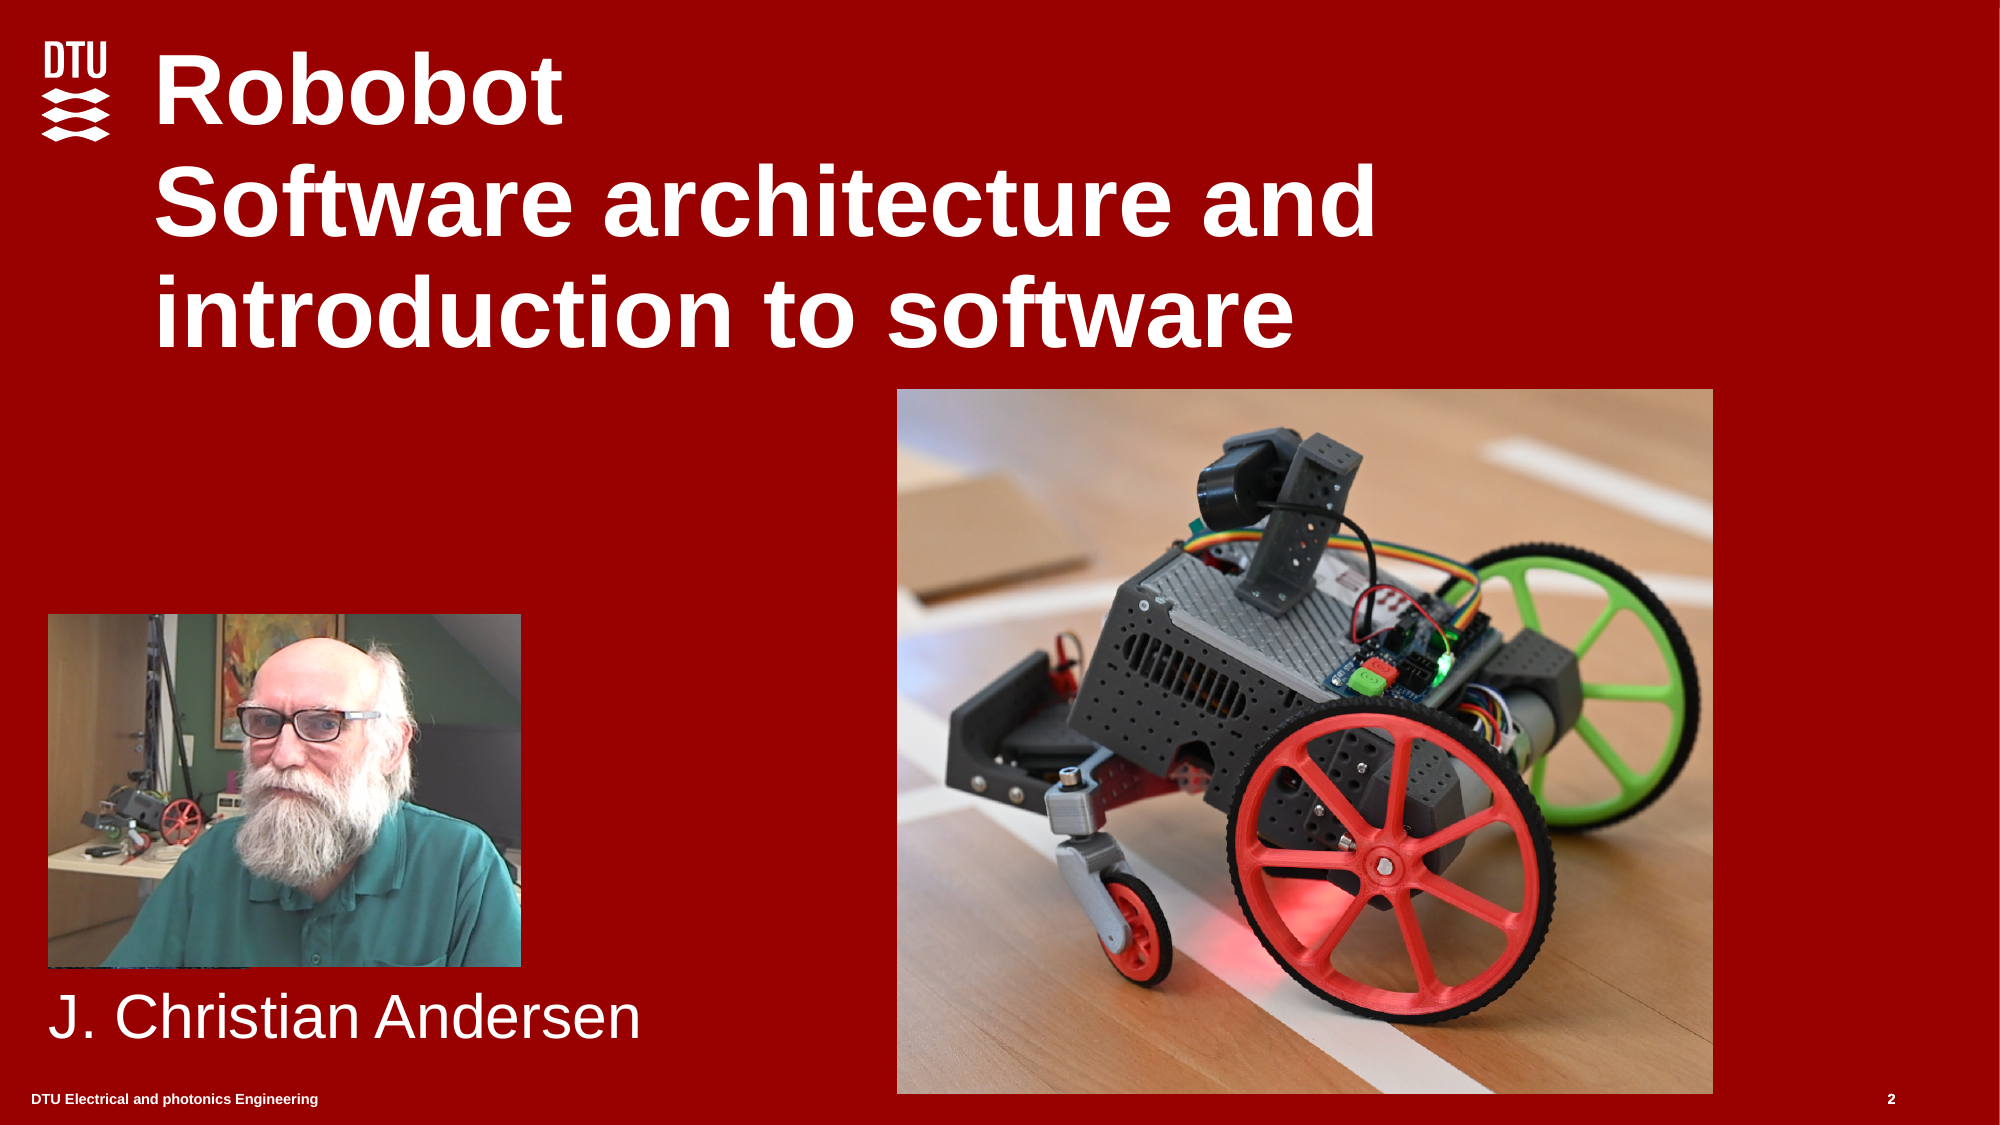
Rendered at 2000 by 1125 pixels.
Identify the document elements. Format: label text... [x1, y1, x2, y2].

picture [897, 389, 1713, 1095]
subtitle J. Christian Andersen [48, 956, 734, 1052]
title Robobot Software architecture and introduction to software [153, 35, 1932, 480]
picture [48, 614, 521, 969]
slide_number <number> [1887, 1073, 1959, 1125]
